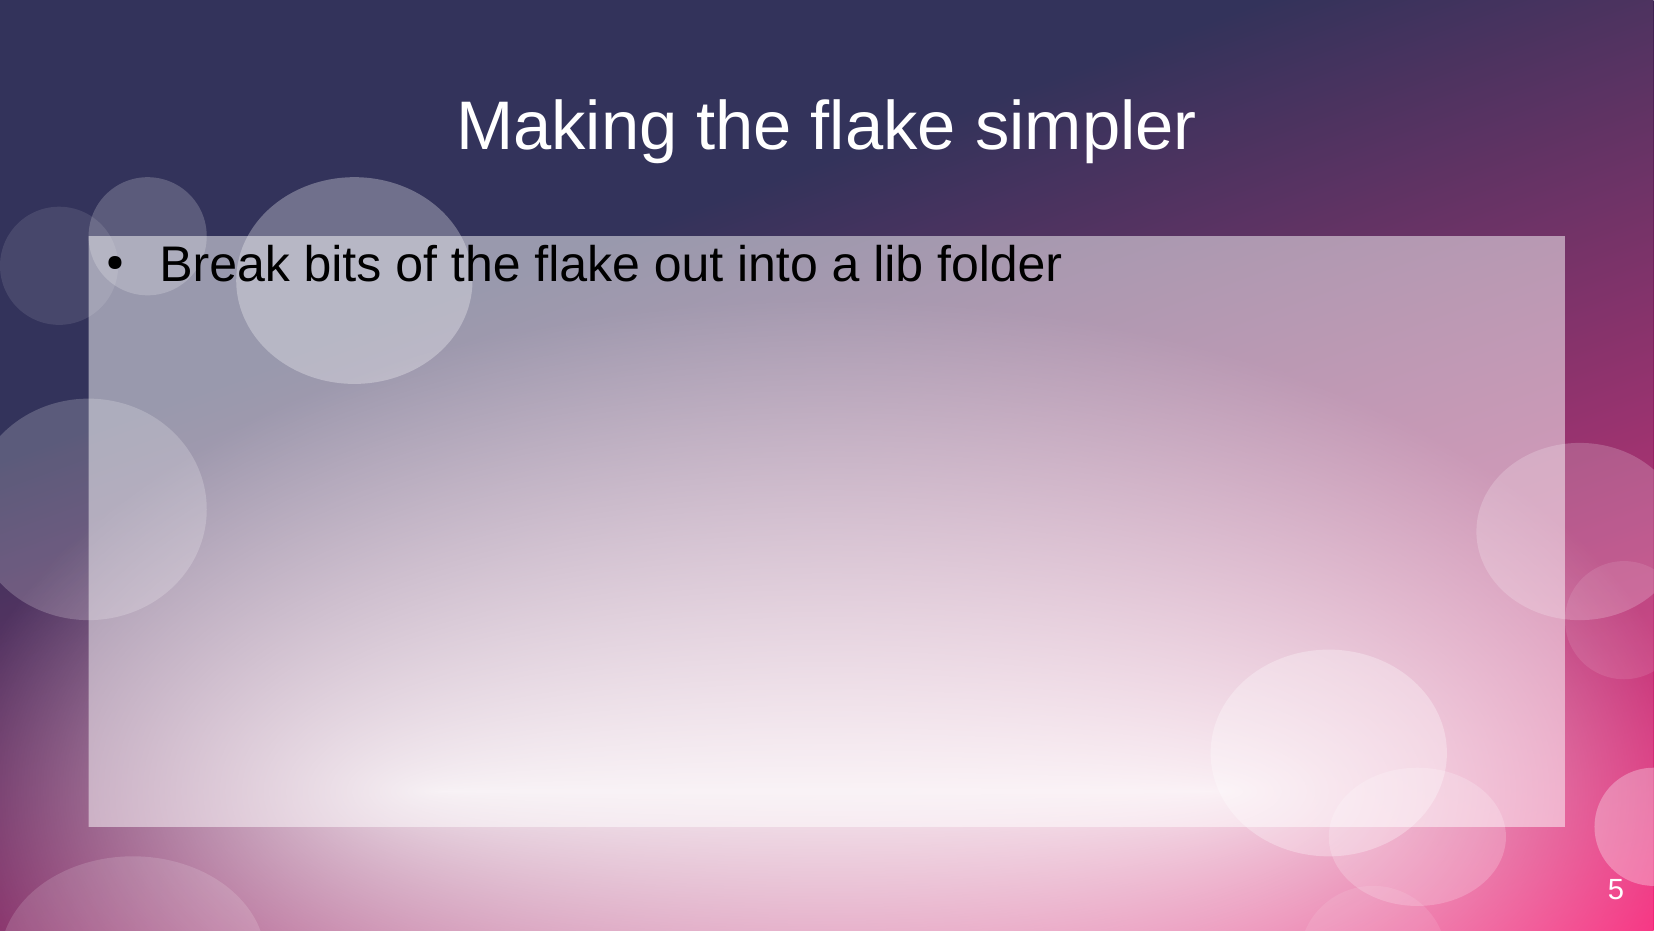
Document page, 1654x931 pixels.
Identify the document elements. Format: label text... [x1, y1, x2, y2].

title Making the flake simpler [88, 44, 1565, 207]
list Break bits of the flake out into a lib folder [88, 236, 1565, 827]
